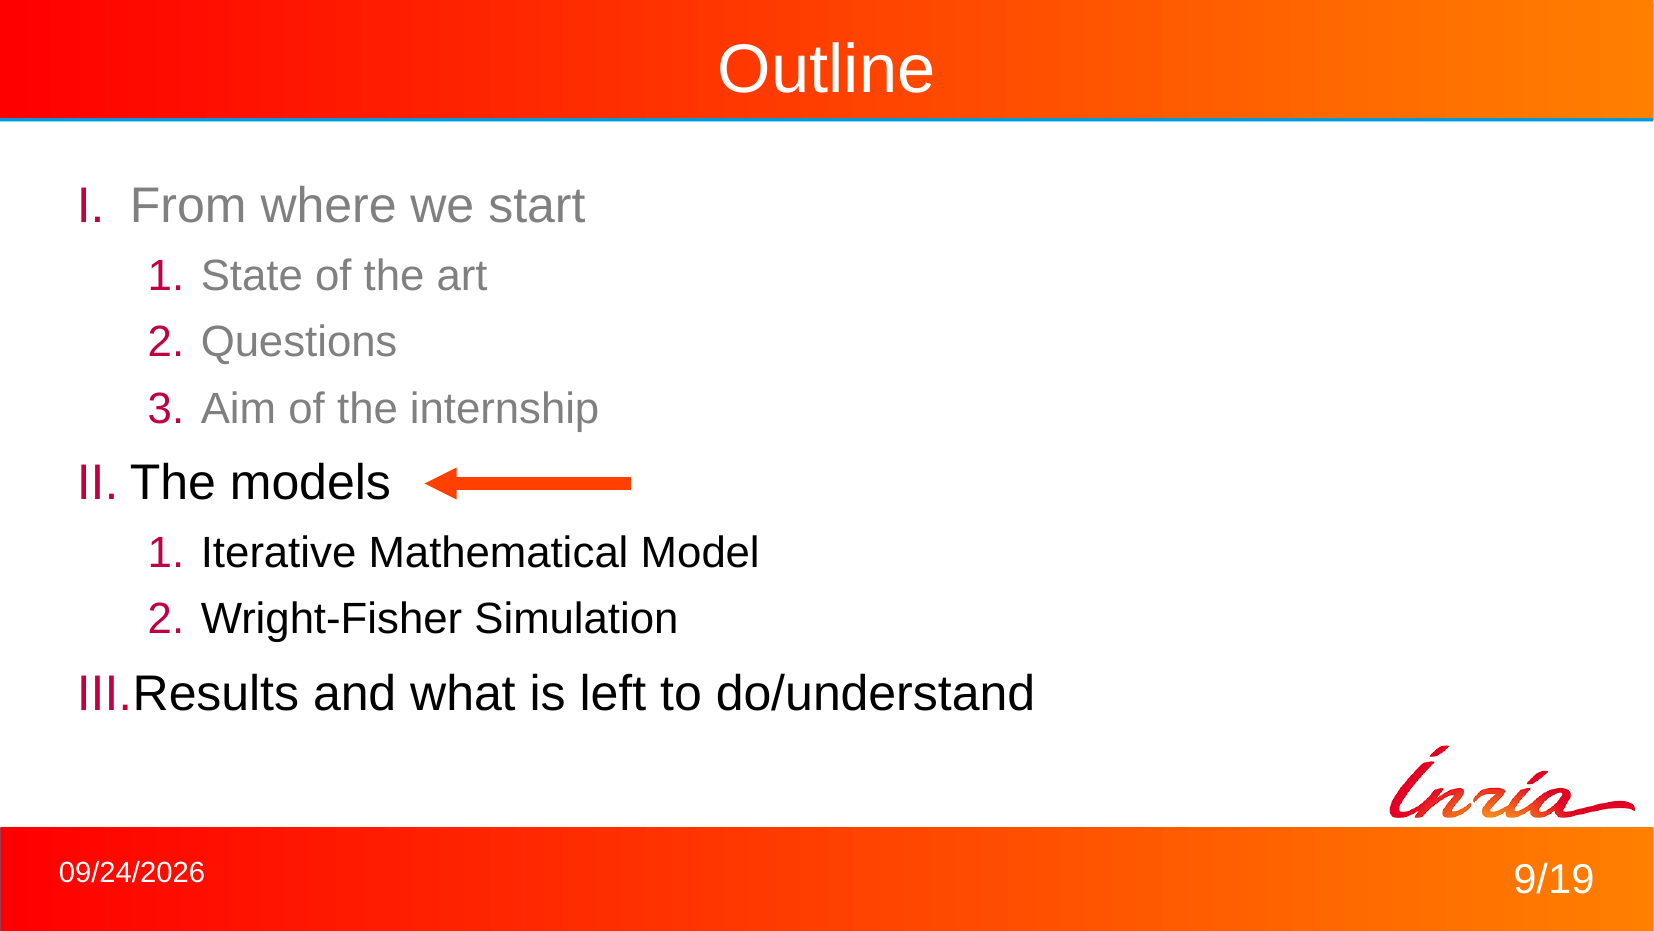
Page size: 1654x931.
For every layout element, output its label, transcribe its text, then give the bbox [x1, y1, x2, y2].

title Outline [59, 29, 1595, 108]
picture [1381, 732, 1648, 826]
list From where we start State of the art Questions Aim of the internship The models Iterative Mathematical Model Wright-Fisher Simulation Results and what is left to do/understand [59, 177, 1595, 768]
